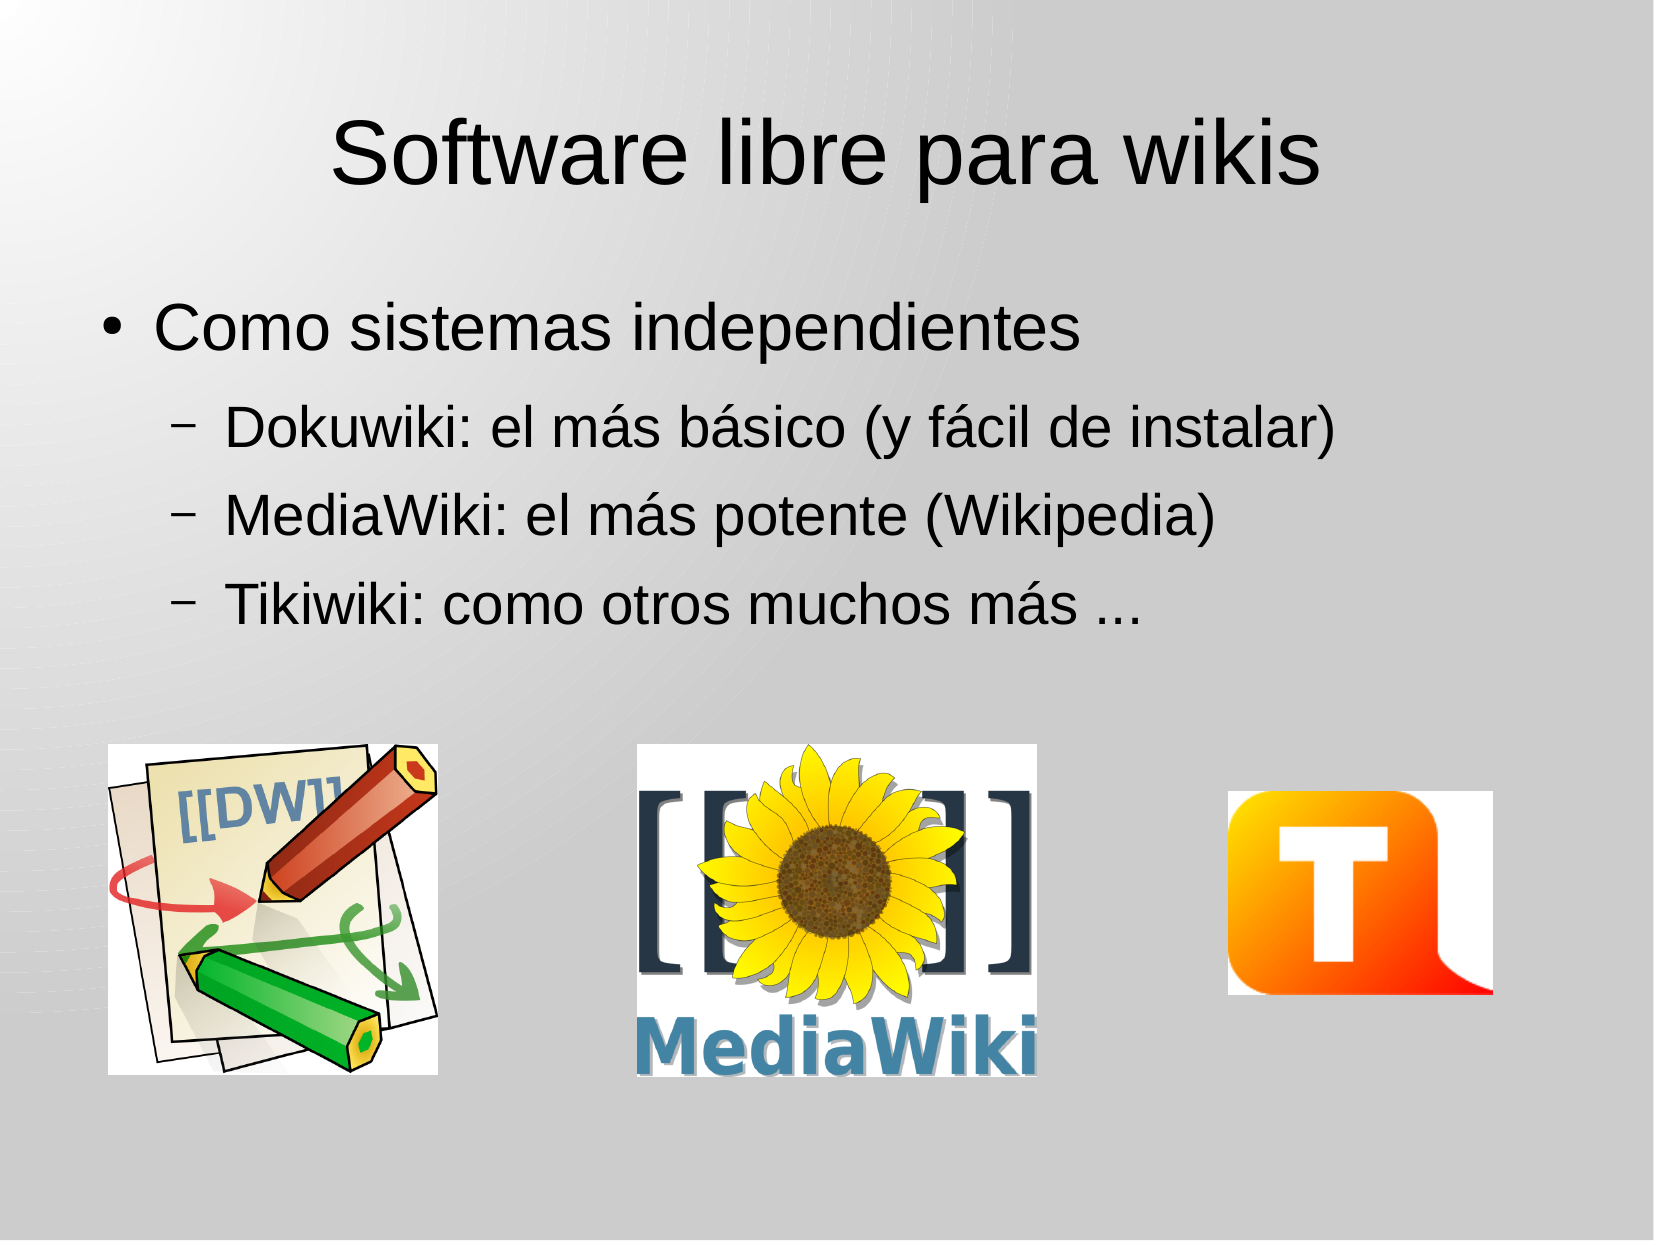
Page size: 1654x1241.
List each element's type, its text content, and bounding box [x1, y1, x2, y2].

list Como sistemas independientes Dokuwiki: el más básico (y fácil de instalar) MediaWiki: el más potente (Wikipedia) Tikiwiki: como otros muchos más ... [82, 290, 1538, 1109]
picture [1228, 791, 1493, 995]
picture [108, 744, 438, 1075]
title Software libre para wikis [82, 49, 1571, 257]
picture [637, 744, 1037, 1077]
